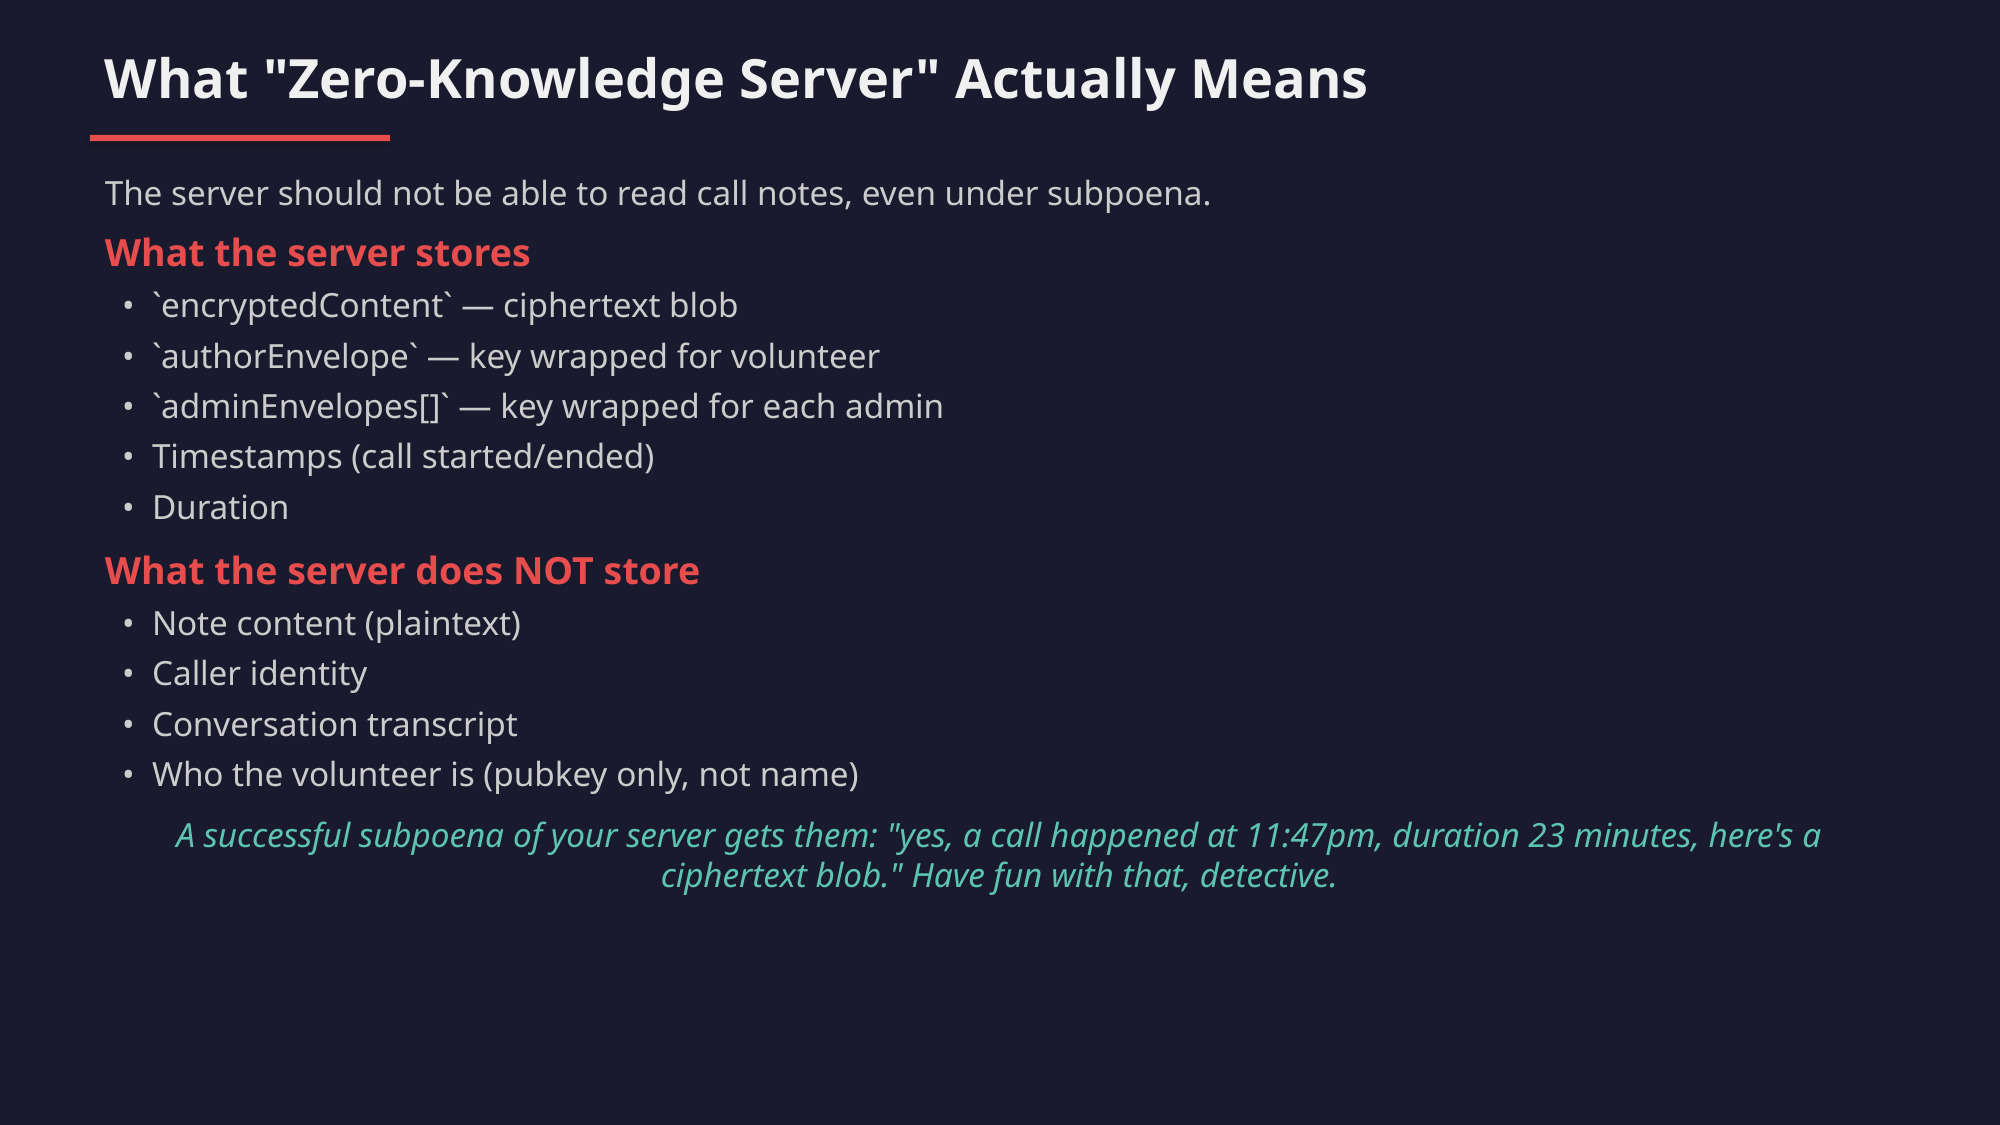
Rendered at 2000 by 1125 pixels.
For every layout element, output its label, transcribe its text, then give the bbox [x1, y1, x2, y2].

text_box [89, 134, 390, 142]
text_box The server should not be able to read call notes, even under subpoena. What the server stores • `encryptedContent` — ciphertext blob • `authorEnvelope` — key wrapped for volunteer • `adminEnvelopes[]` — key wrapped for each admin • Timestamps (call started/ended) • Duration What the server does NOT store • Note content (plaintext) • Caller identity • Conversation transcript • Who the volunteer is (pubkey only, not name) A successful subpoena of your server gets them: "yes, a call happened at 11:47pm, duration 23 minutes, here's a ciphertext blob." Have fun with that, detective. [89, 164, 1910, 902]
text_box What "Zero-Knowledge Server" Actually Means [89, 37, 1910, 118]
